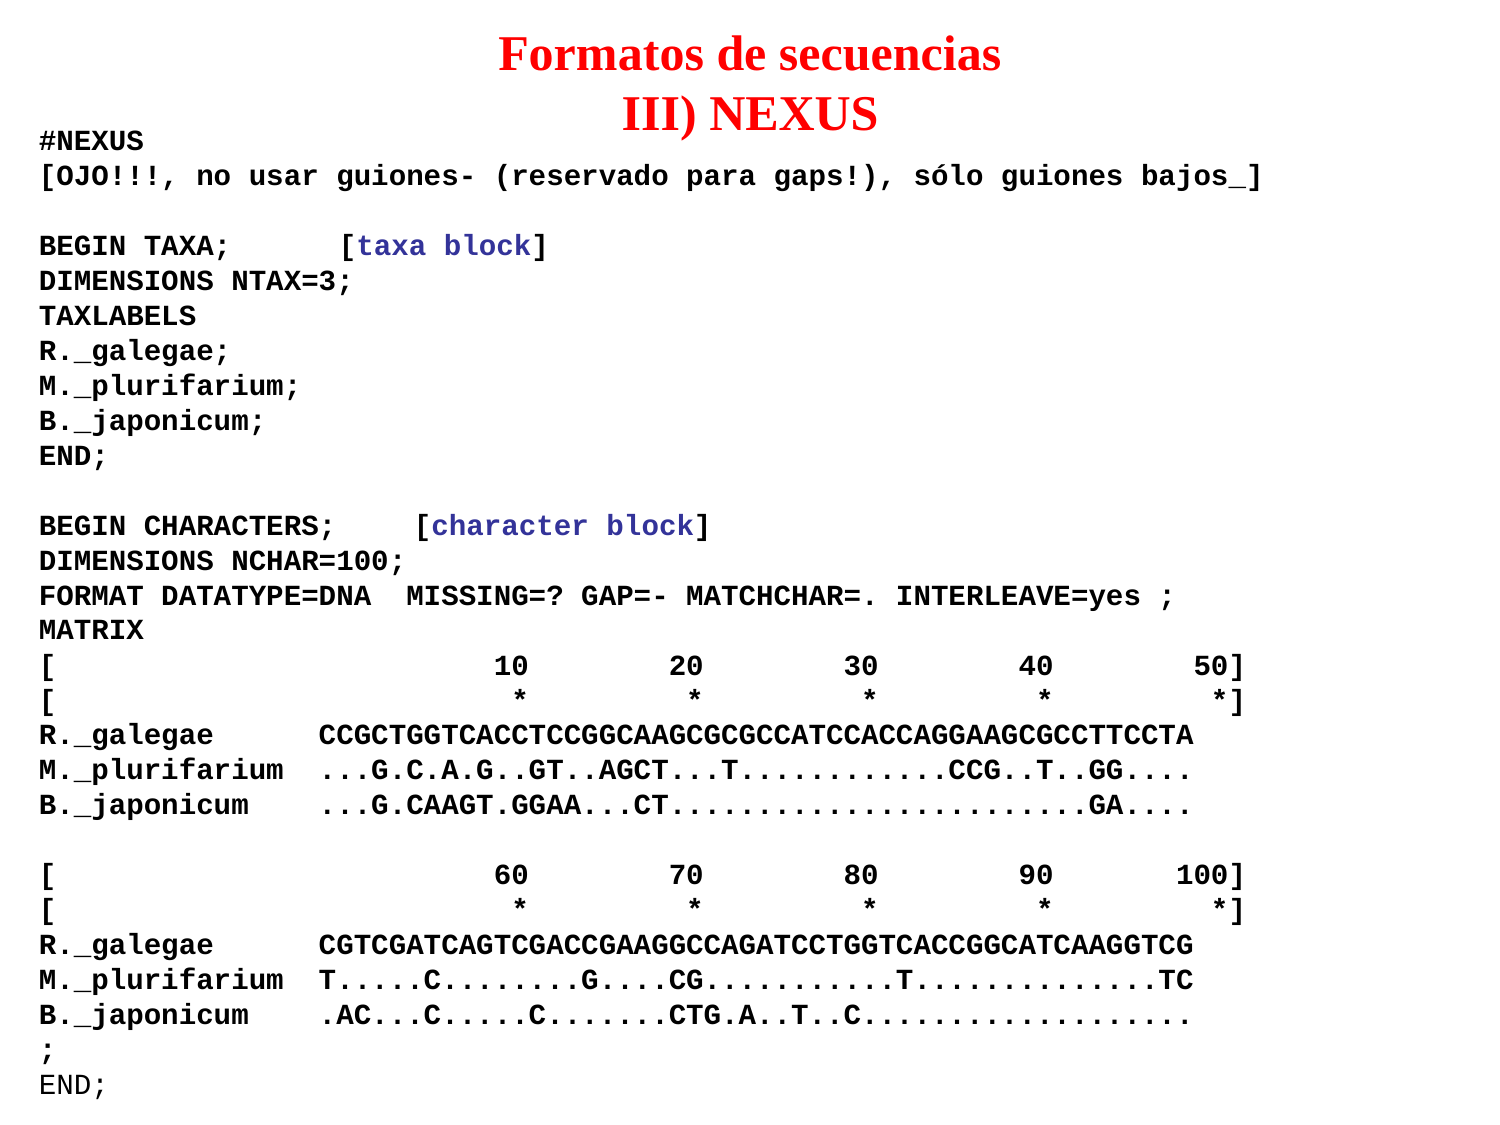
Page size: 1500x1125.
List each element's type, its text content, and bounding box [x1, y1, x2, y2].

text_box Formatos de secuencias III) NEXUS [483, 13, 1017, 149]
text_box #NEXUS [OJO!!!, no usar guiones- (reservado para gaps!), sólo guiones bajos_] BEGIN TAXA; [taxa block] DIMENSIONS NTAX=3; TAXLABELS R._galegae; M._plurifarium; B._japonicum; END; BEGIN CHARACTERS; [character block] DIMENSIONS NCHAR=100; FORMAT DATATYPE=DNA MISSING=? GAP=- MATCHCHAR=. INTERLEAVE=yes ; MATRIX [ 10 20 30 40 50] [ * * * * *] R._galegae CCGCTGGTCACCTCCGGCAAGCGCGCCATCCACCAGGAAGCGCCTTCCTA M._plurifarium ...G.C.A.G..GT..AGCT...T............CCG..T..GG.... B._japonicum ...G.CAAGT.GGAA...CT........................GA.... [ 60 70 80 90 100] [ * * * * *] R._galegae CGTCGATCAGTCGACCGAAGGCCAGATCCTGGTCACCGGCATCAAGGTCG M._plurifarium T.....C........G....CG...........T..............TC B._japonicum .AC...C.....C.......CTG.A..T..C................... ; END; [24, 113, 1279, 1109]
